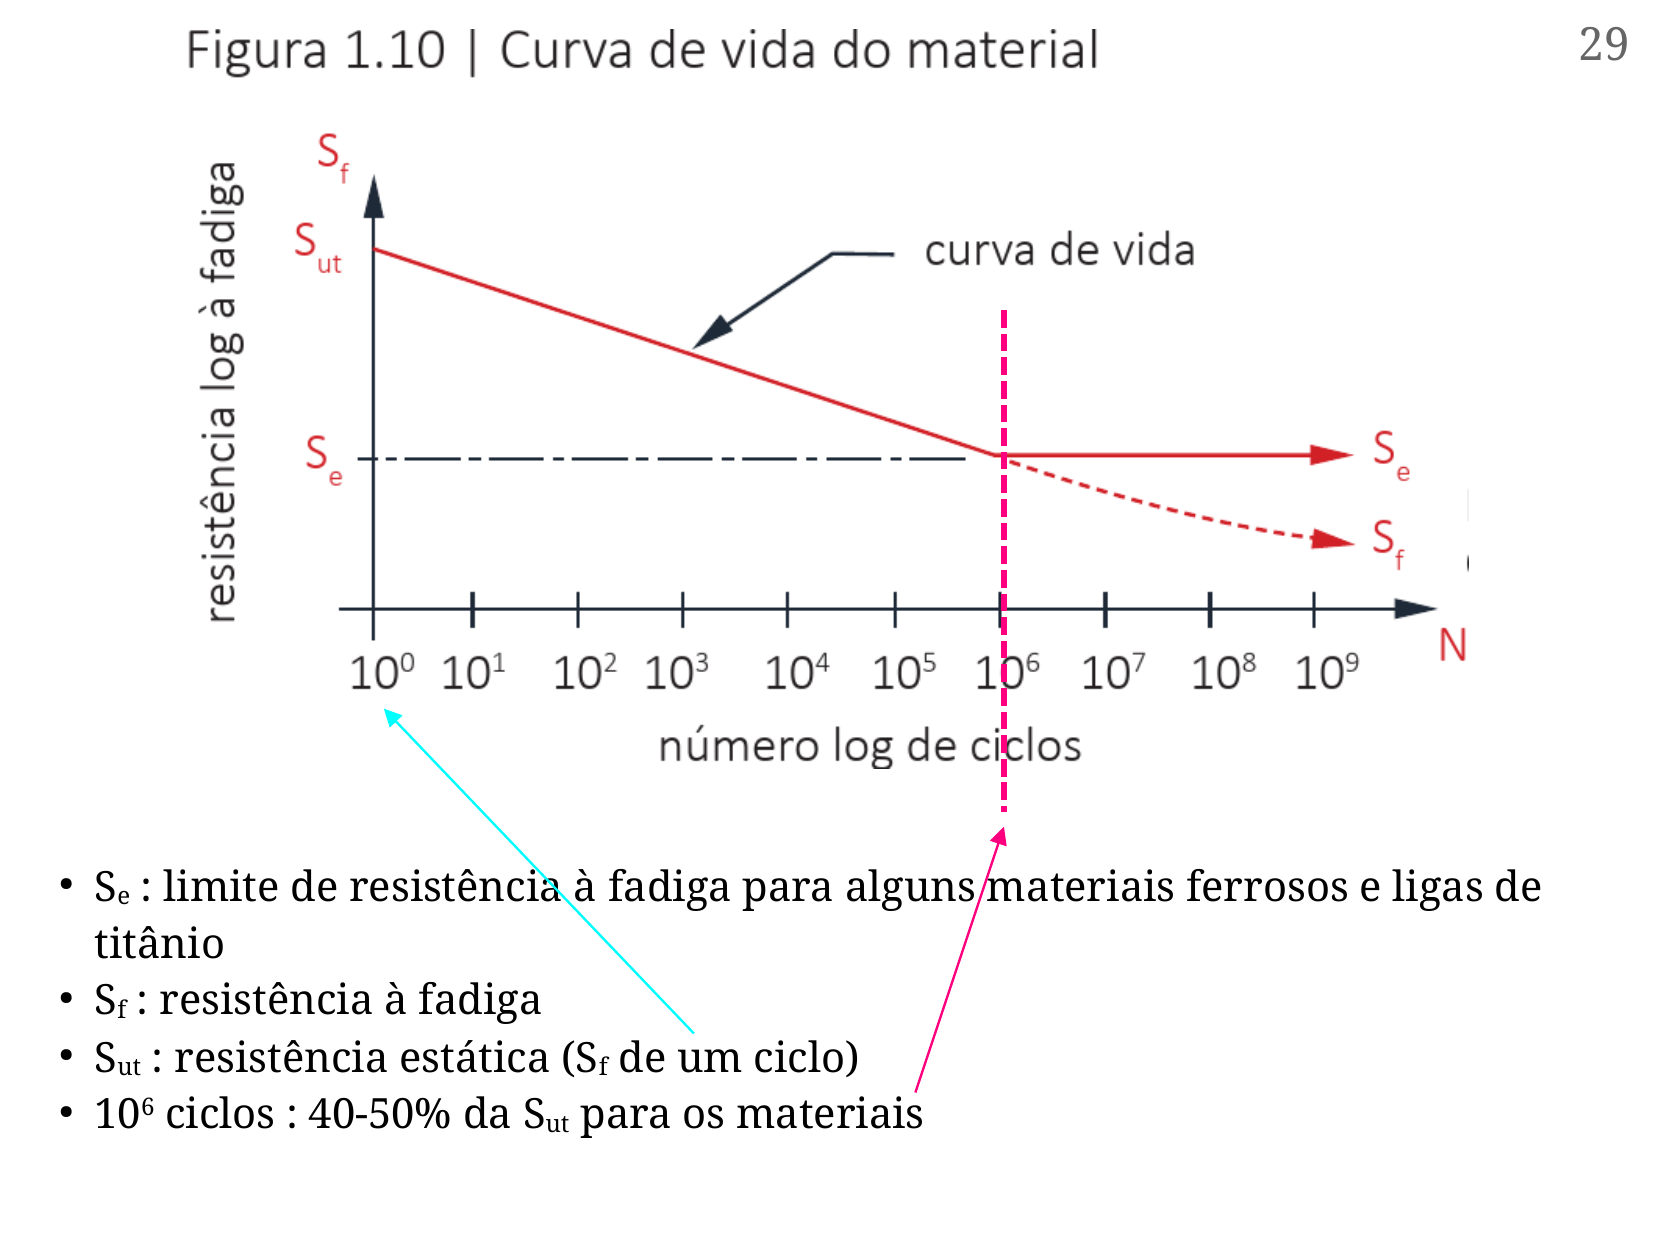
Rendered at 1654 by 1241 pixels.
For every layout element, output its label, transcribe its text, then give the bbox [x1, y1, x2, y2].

list Se : limite de resistência à fadiga para alguns materiais ferrosos e ligas de titânio Sf : resistência à fadiga Sut : resistência estática (Sf de um ciclo) 106 ciclos : 40-50% da Sut para os materiais [59, 856, 1595, 1211]
picture [183, 29, 1469, 769]
